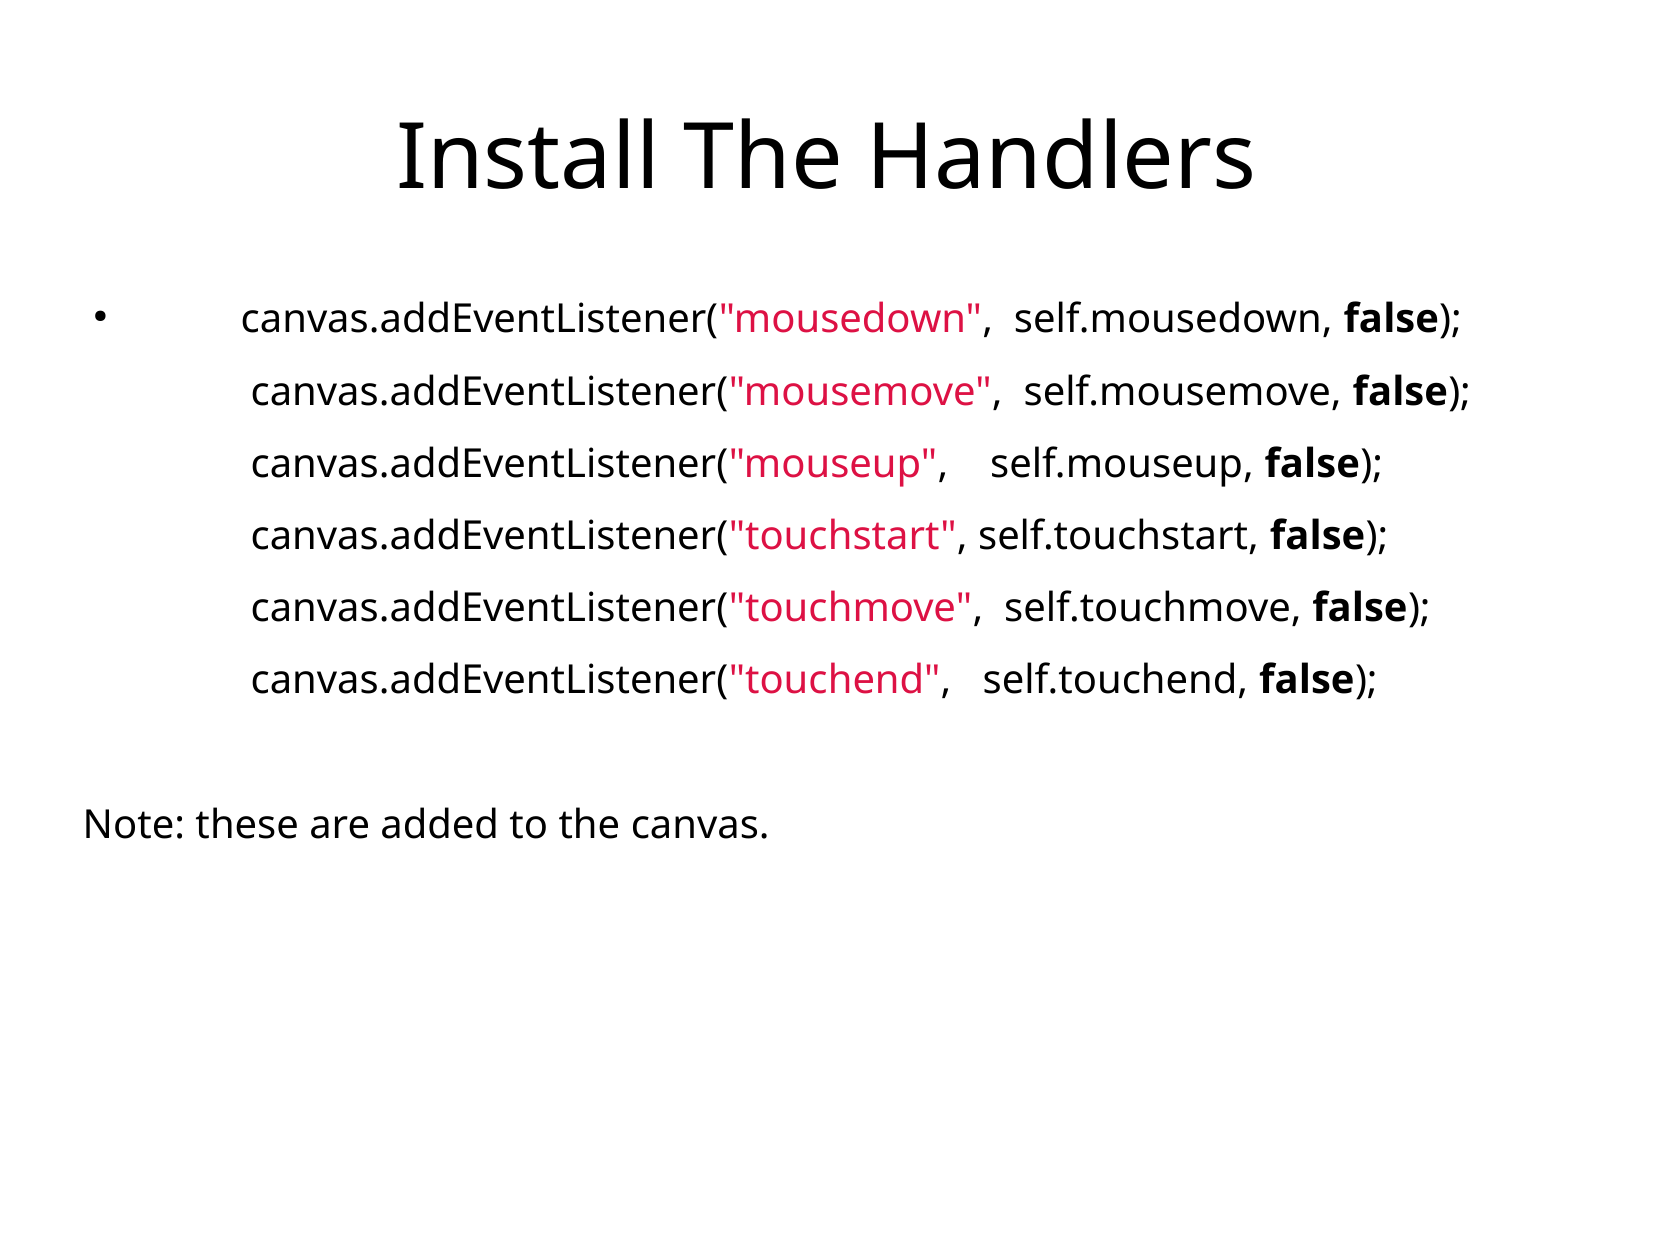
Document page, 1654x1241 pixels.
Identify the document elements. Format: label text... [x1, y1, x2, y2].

title Install The Handlers [82, 49, 1571, 257]
list canvas.addEventListener("mousedown", self.mousedown, false); canvas.addEventListener("mousemove", self.mousemove, false); canvas.addEventListener("mouseup", self.mouseup, false); canvas.addEventListener("touchstart", self.touchstart, false); canvas.addEventListener("touchmove", self.touchmove, false); canvas.addEventListener("touchend", self.touchend, false); Note: these are added to the canvas. [82, 290, 1538, 1010]
